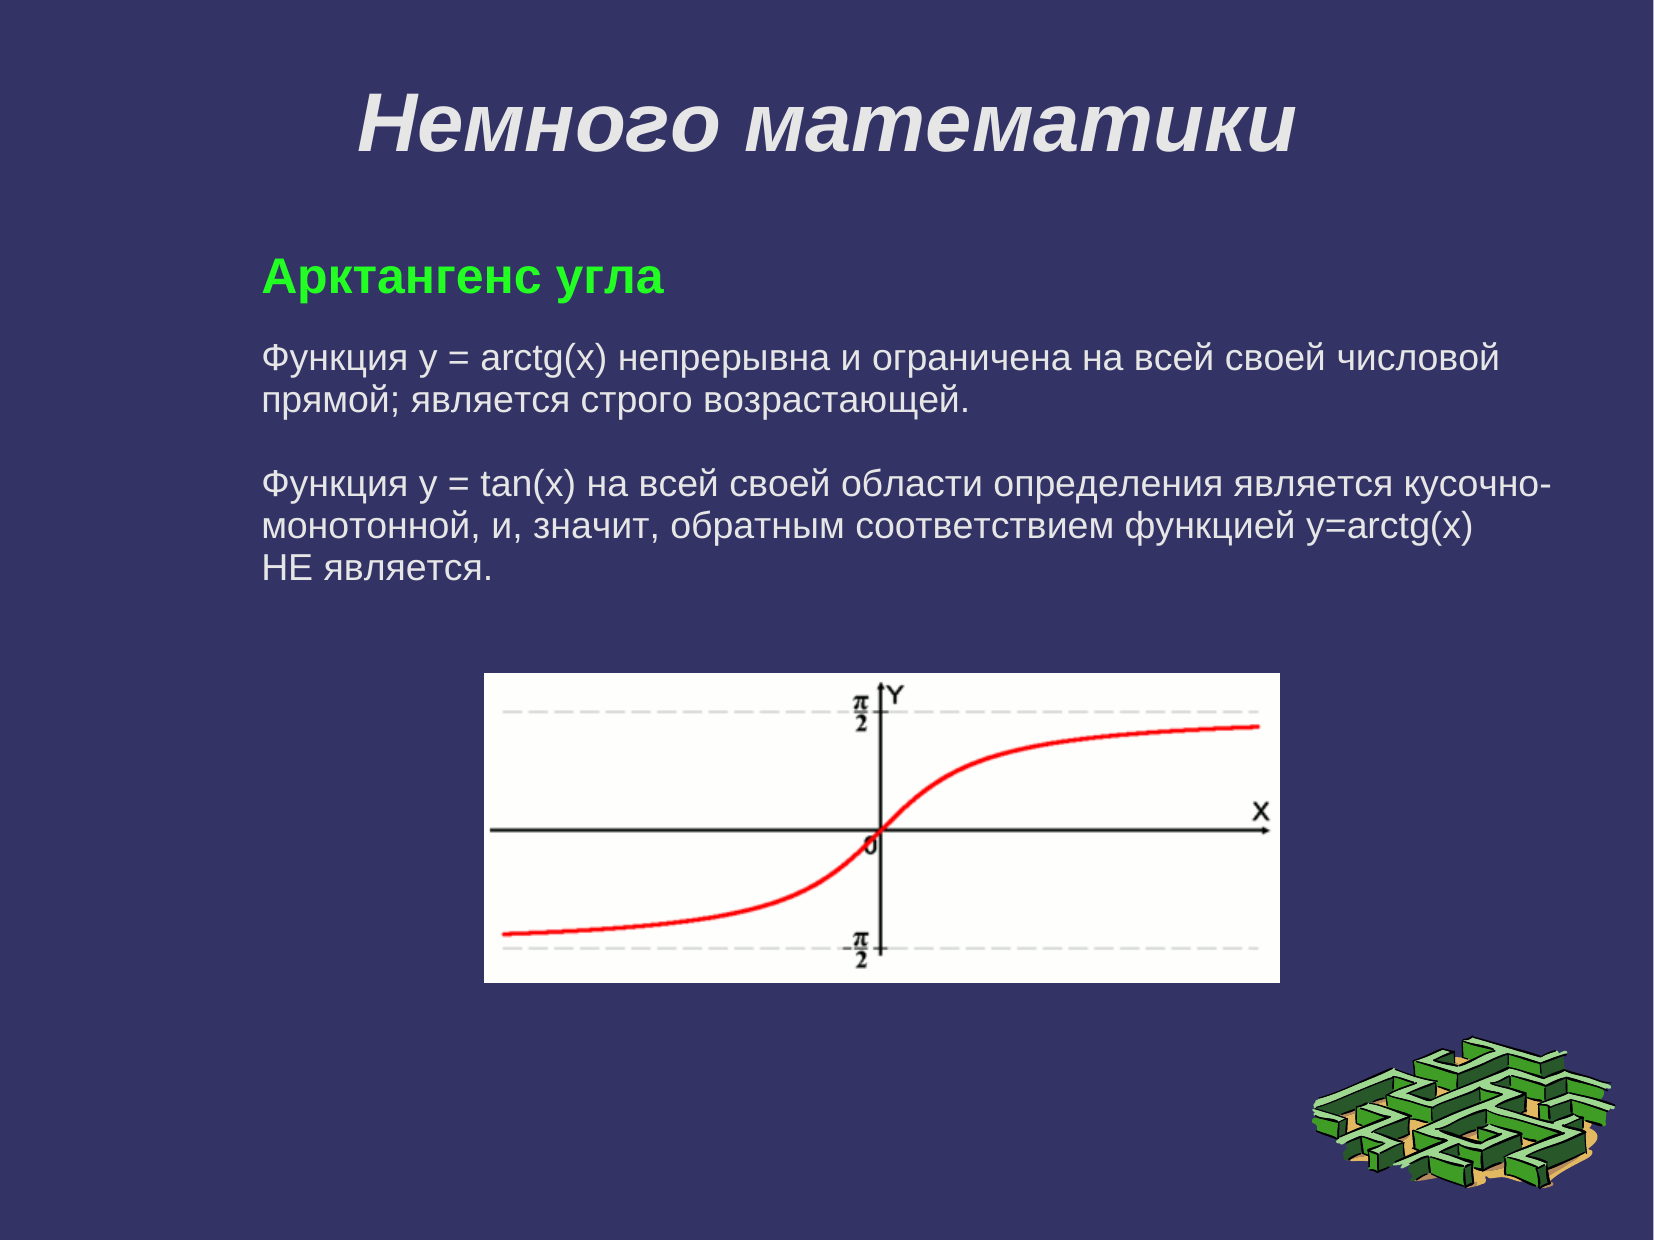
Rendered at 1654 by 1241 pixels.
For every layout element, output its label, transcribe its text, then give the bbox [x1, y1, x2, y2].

picture [484, 673, 1280, 983]
title Немного математики [121, 19, 1534, 227]
list Арктангенс угла Функция y = arctg(x) непрерывна и ограничена на всей своей числовой прямой; является строго возрастающей. Функция y = tan(x) на всей своей области определения является кусочно-монотонной, и, значит, обратным соответствием функцией y=arctg(x) НЕ является. [178, 248, 1570, 1030]
